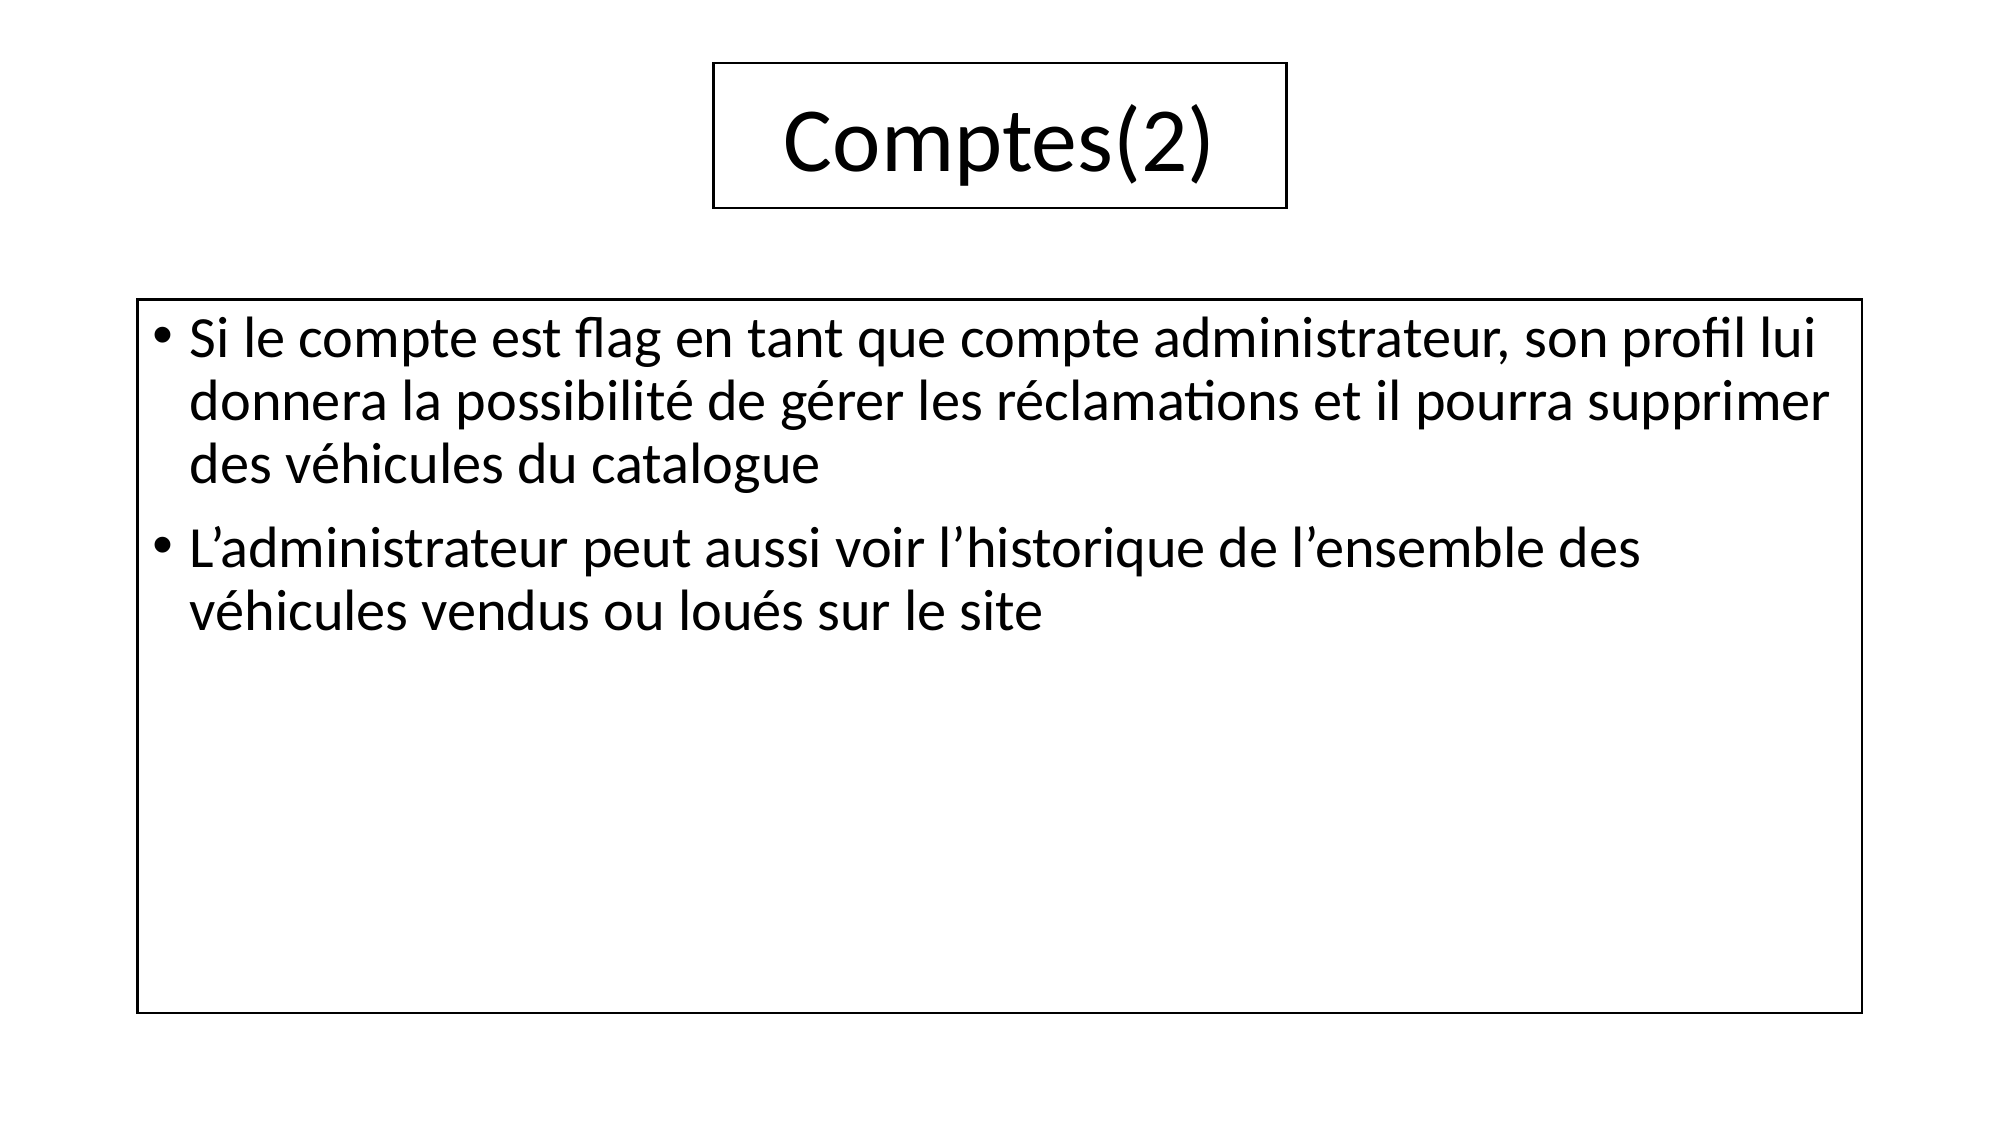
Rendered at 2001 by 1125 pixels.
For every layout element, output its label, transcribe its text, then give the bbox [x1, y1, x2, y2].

list Si le compte est flag en tant que compte administrateur, son profil lui donnera la possibilité de gérer les réclamations et il pourra supprimer des véhicules du catalogue L’administrateur peut aussi voir l’historique de l’ensemble des véhicules vendus ou loués sur le site [137, 299, 1863, 1014]
title Comptes(2) [713, 62, 1287, 208]
